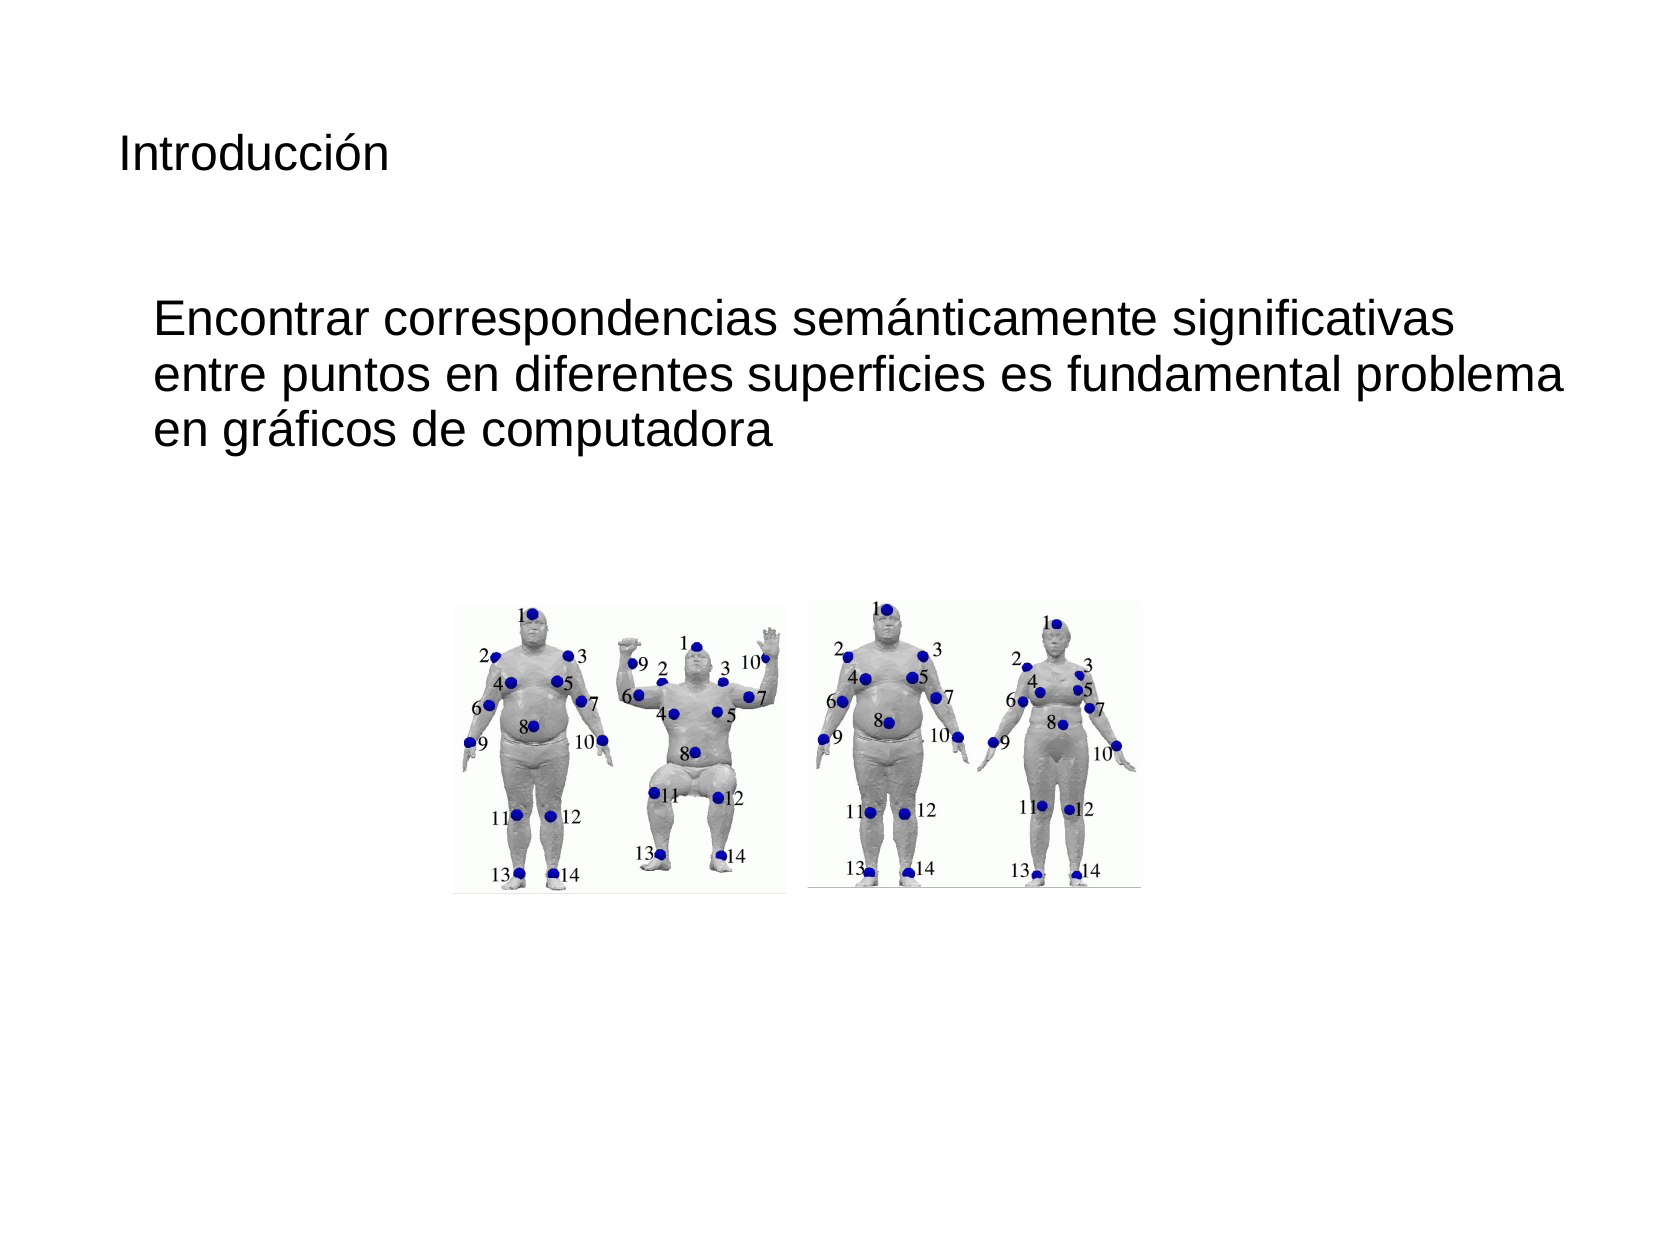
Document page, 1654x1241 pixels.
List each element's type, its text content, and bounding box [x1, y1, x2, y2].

title Introducción [82, 49, 1571, 257]
picture [453, 599, 1141, 894]
list Encontrar correspondencias semánticamente significativas entre puntos en diferentes superficies es fundamental problema en gráficos de computadora [82, 290, 1571, 1010]
